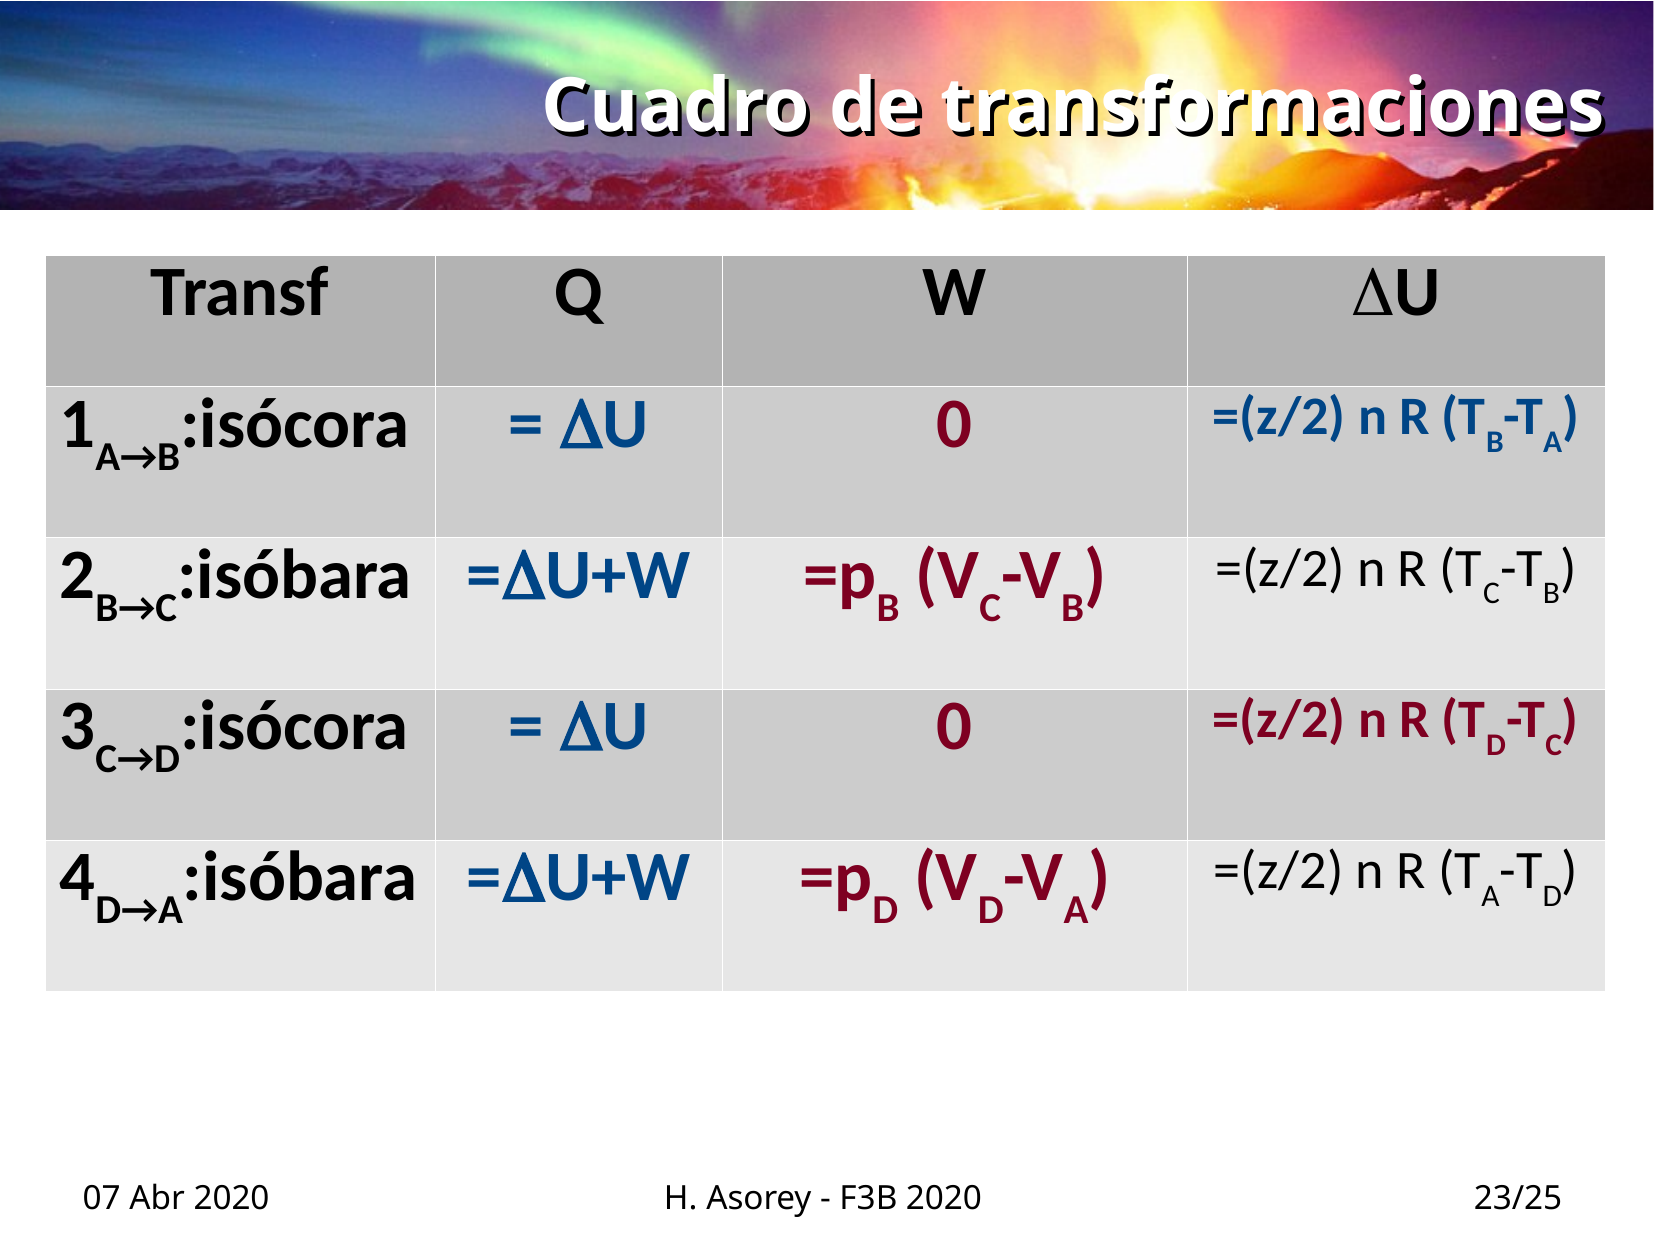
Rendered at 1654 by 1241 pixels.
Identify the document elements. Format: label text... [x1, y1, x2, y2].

table_cell 4D→A:isóbara [46, 841, 435, 991]
table_cell =(z/2) n R (TA-TD) [1188, 841, 1605, 991]
table_cell 2B→C:isóbara [46, 538, 435, 689]
table_cell =(z/2) n R (TC-TB) [1188, 538, 1605, 689]
table_cell = DU [436, 387, 722, 537]
table_header Q [436, 256, 722, 386]
table_cell =pD (VD-VA) [723, 841, 1187, 991]
title Cuadro de transformaciones [45, 15, 1606, 191]
table_cell 0 [723, 387, 1187, 537]
table_cell 3C→D:isócora [46, 690, 435, 840]
table_cell = DU [436, 690, 722, 840]
table_header DU [1188, 256, 1605, 386]
table_cell 1A→B:isócora [46, 387, 435, 537]
table_cell =(z/2) n R (TB-TA) [1188, 387, 1605, 537]
table_header W [723, 256, 1187, 386]
table_cell =DU+W [436, 841, 722, 991]
table_cell =pB (VC-VB) [723, 538, 1187, 689]
picture [0, 1, 1654, 210]
table_cell =(z/2) n R (TD-TC) [1188, 690, 1605, 840]
table_cell =DU+W [436, 538, 722, 689]
table_cell 0 [723, 690, 1187, 840]
table_header Transf [46, 256, 435, 386]
